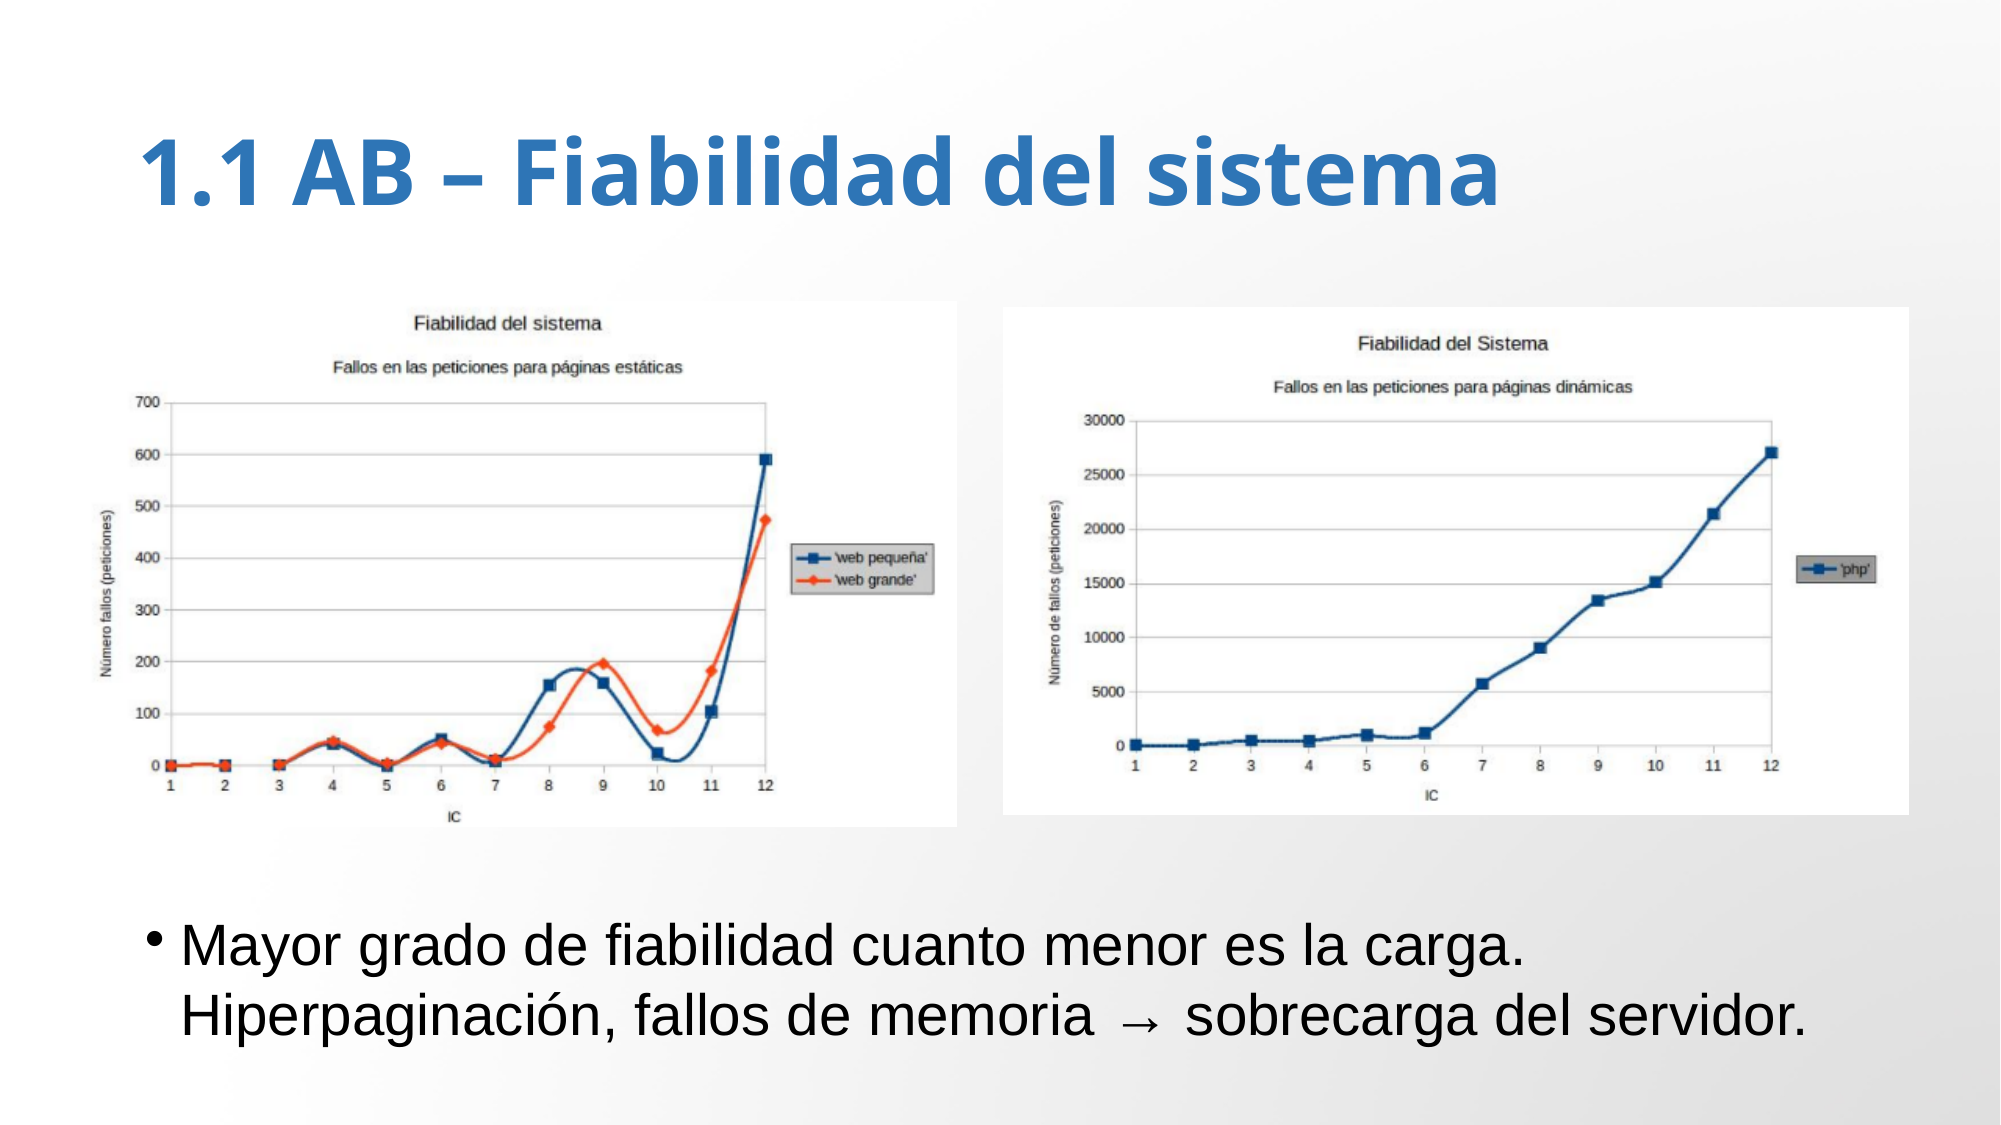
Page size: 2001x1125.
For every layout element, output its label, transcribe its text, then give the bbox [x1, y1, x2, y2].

picture [0, 0, 2001, 1125]
text_box 1.1 AB – Fiabilidad del sistema [137, 59, 1863, 278]
text_box Mayor grado de fiabilidad cuanto menor es la carga. Hiperpaginación, fallos de memoria → sobrecarga del servidor. [129, 899, 1867, 980]
